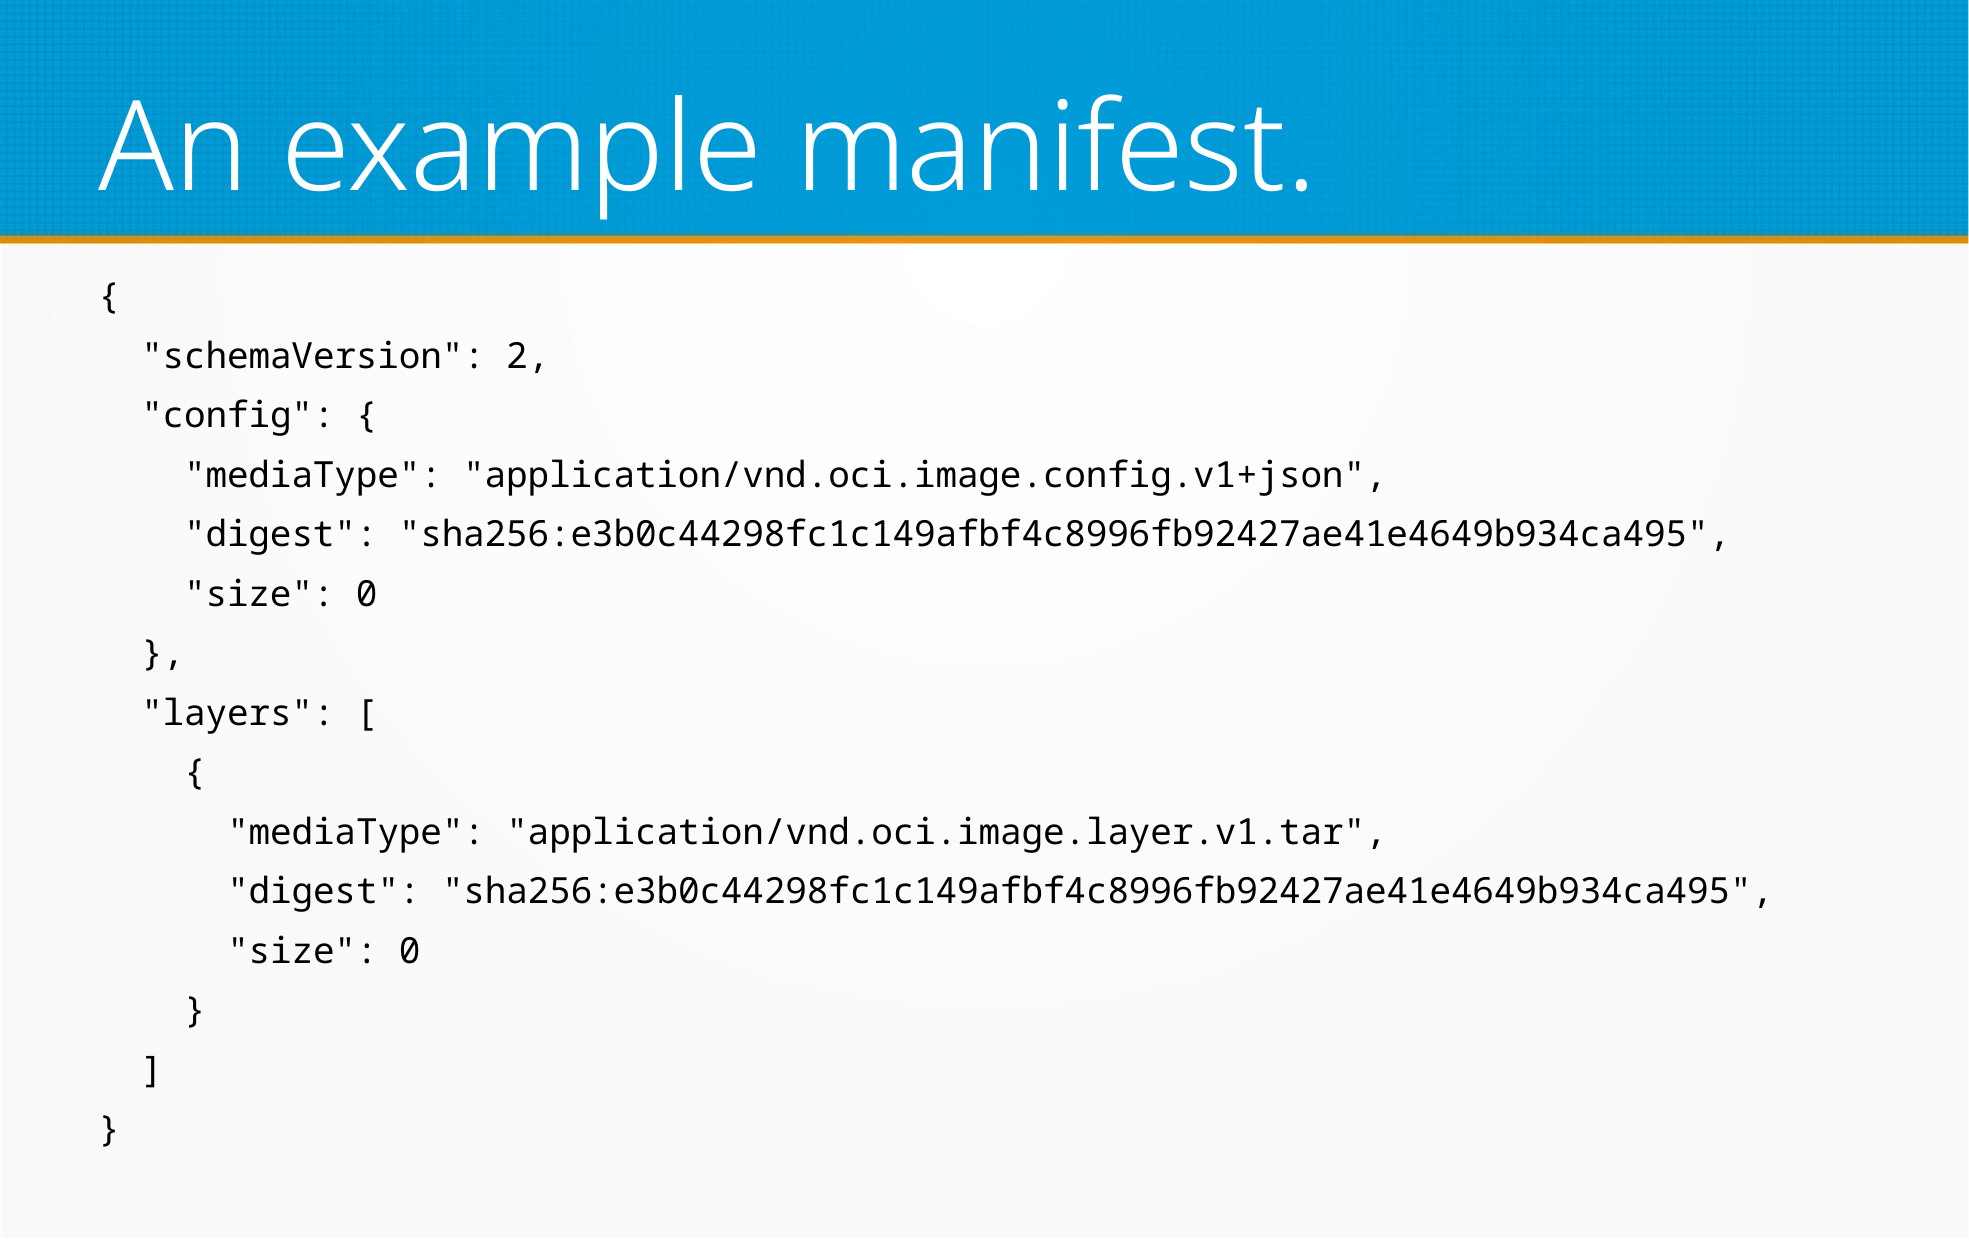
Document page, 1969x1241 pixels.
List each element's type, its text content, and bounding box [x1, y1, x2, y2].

title An example manifest. [98, 19, 1870, 227]
picture [0, 233, 1969, 1241]
list { "schemaVersion": 2, "config": { "mediaType": "application/vnd.oci.image.config.v1+json", "digest": "sha256:e3b0c44298fc1c149afbf4c8996fb92427ae41e4649b934ca495", "size": 0 }, "layers": [ { "mediaType": "application/vnd.oci.image.layer.v1.tar", "digest": "sha256:e3b0c44298fc1c149afbf4c8996fb92427ae41e4649b934ca495", "size": 0 } ] } [98, 270, 1861, 1186]
